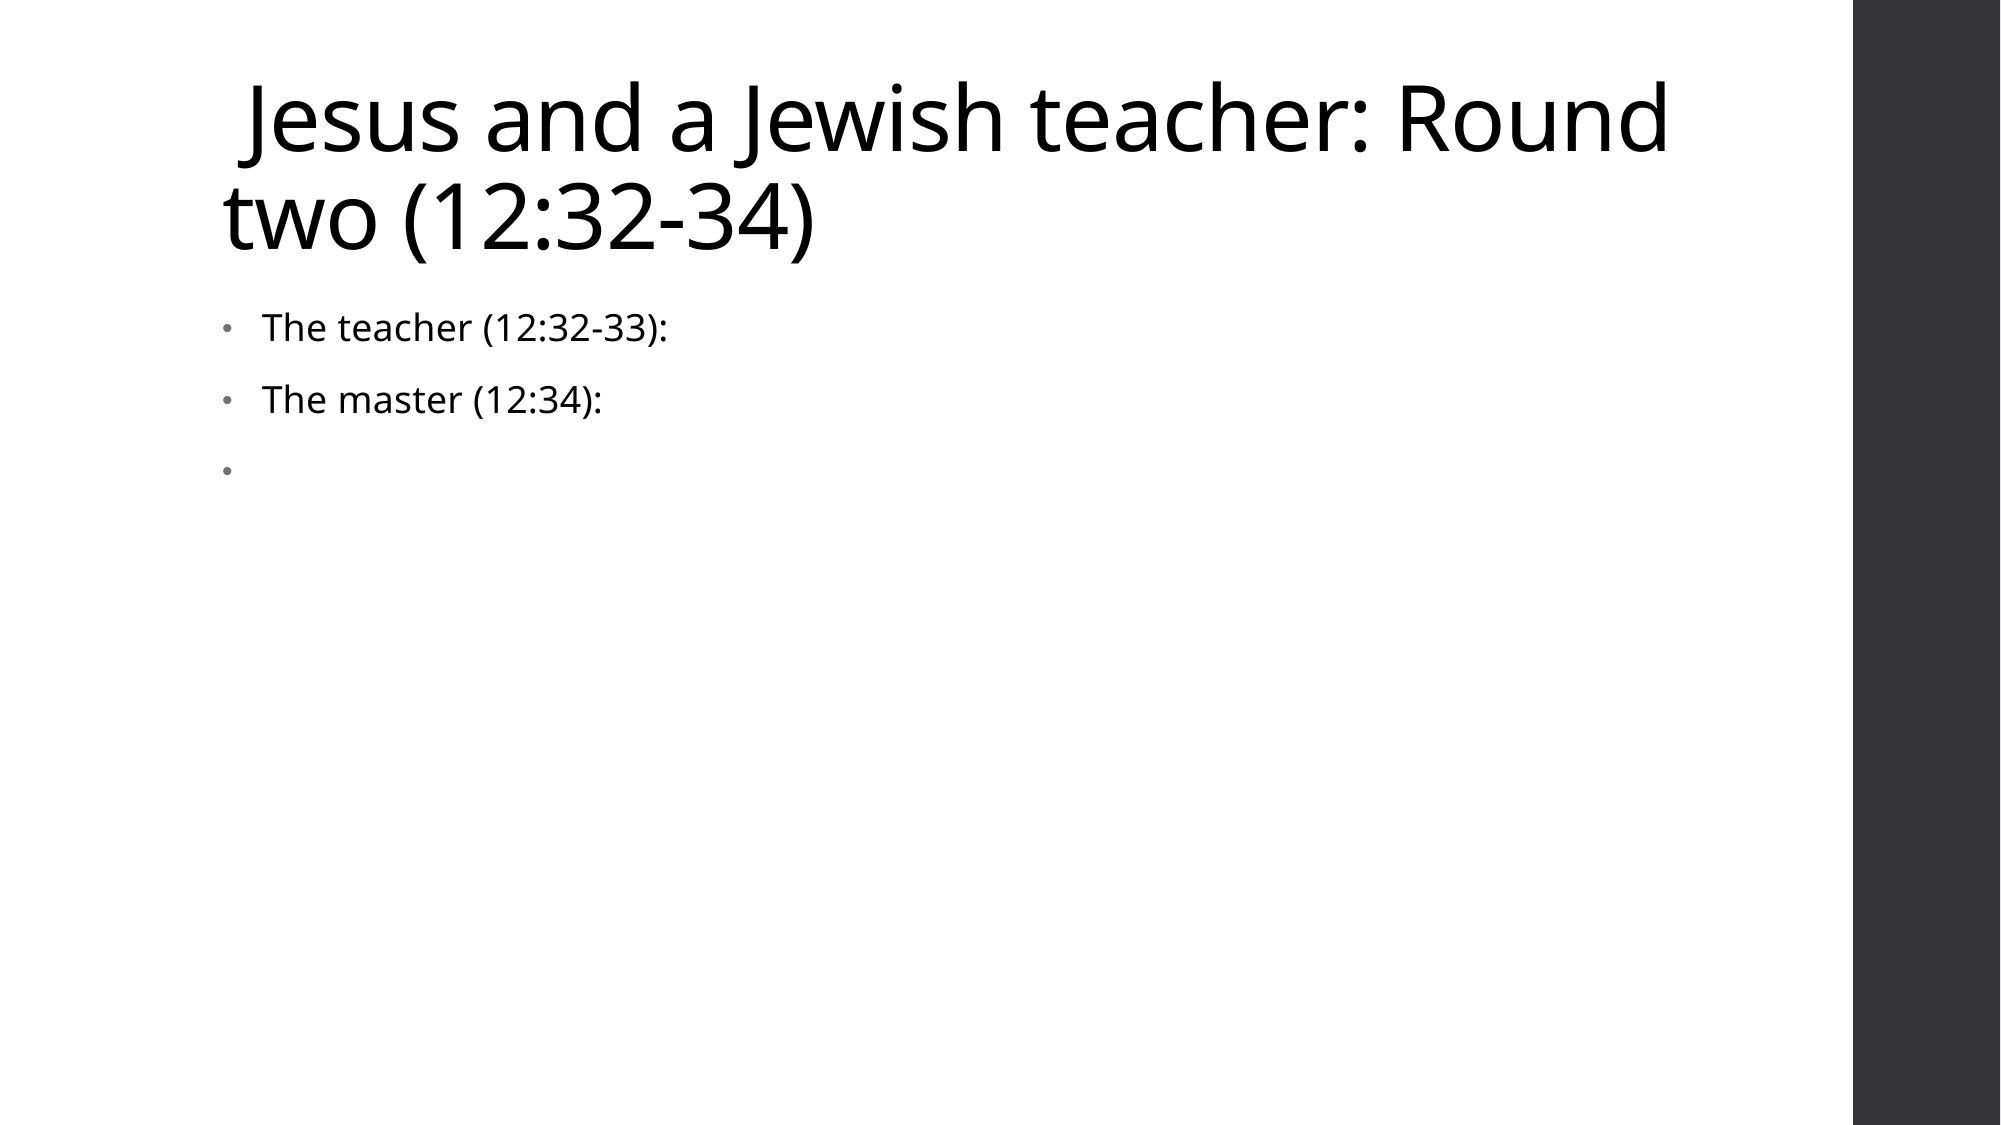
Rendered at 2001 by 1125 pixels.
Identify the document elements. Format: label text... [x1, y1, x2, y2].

title Jesus and a Jewish teacher: Round two (12:32-34) [206, 60, 1797, 278]
list The teacher (12:32-33): The master (12:34): [206, 299, 1617, 1014]
